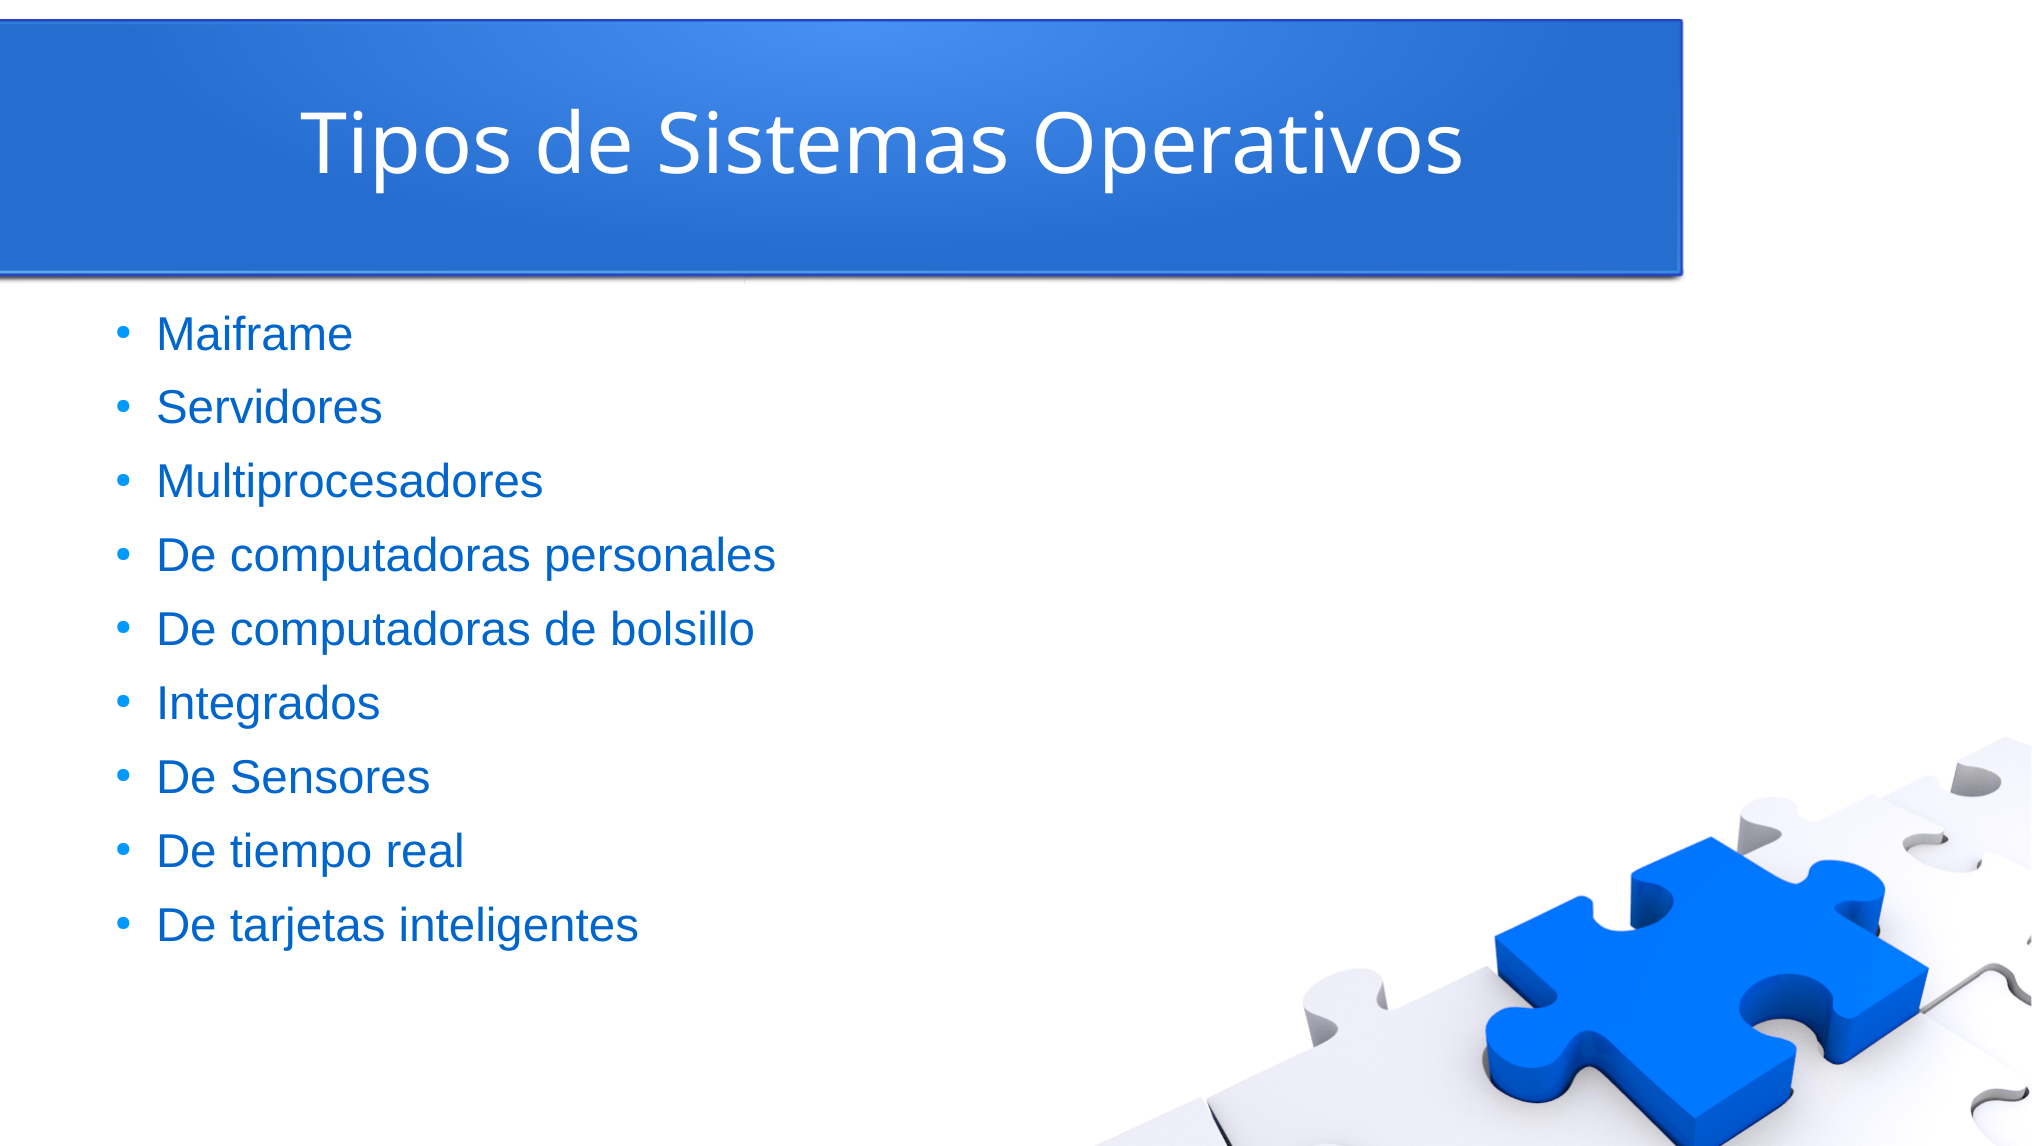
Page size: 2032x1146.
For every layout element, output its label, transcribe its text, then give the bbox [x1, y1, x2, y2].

picture [1071, 605, 2032, 1146]
title Tipos de Sistemas Operativos [101, 45, 1666, 237]
list Maiframe Servidores Multiprocesadores De computadoras personales De computadoras de bolsillo Integrados De Sensores De tiempo real De tarjetas inteligentes [101, 307, 1619, 957]
picture [0, 19, 1689, 284]
